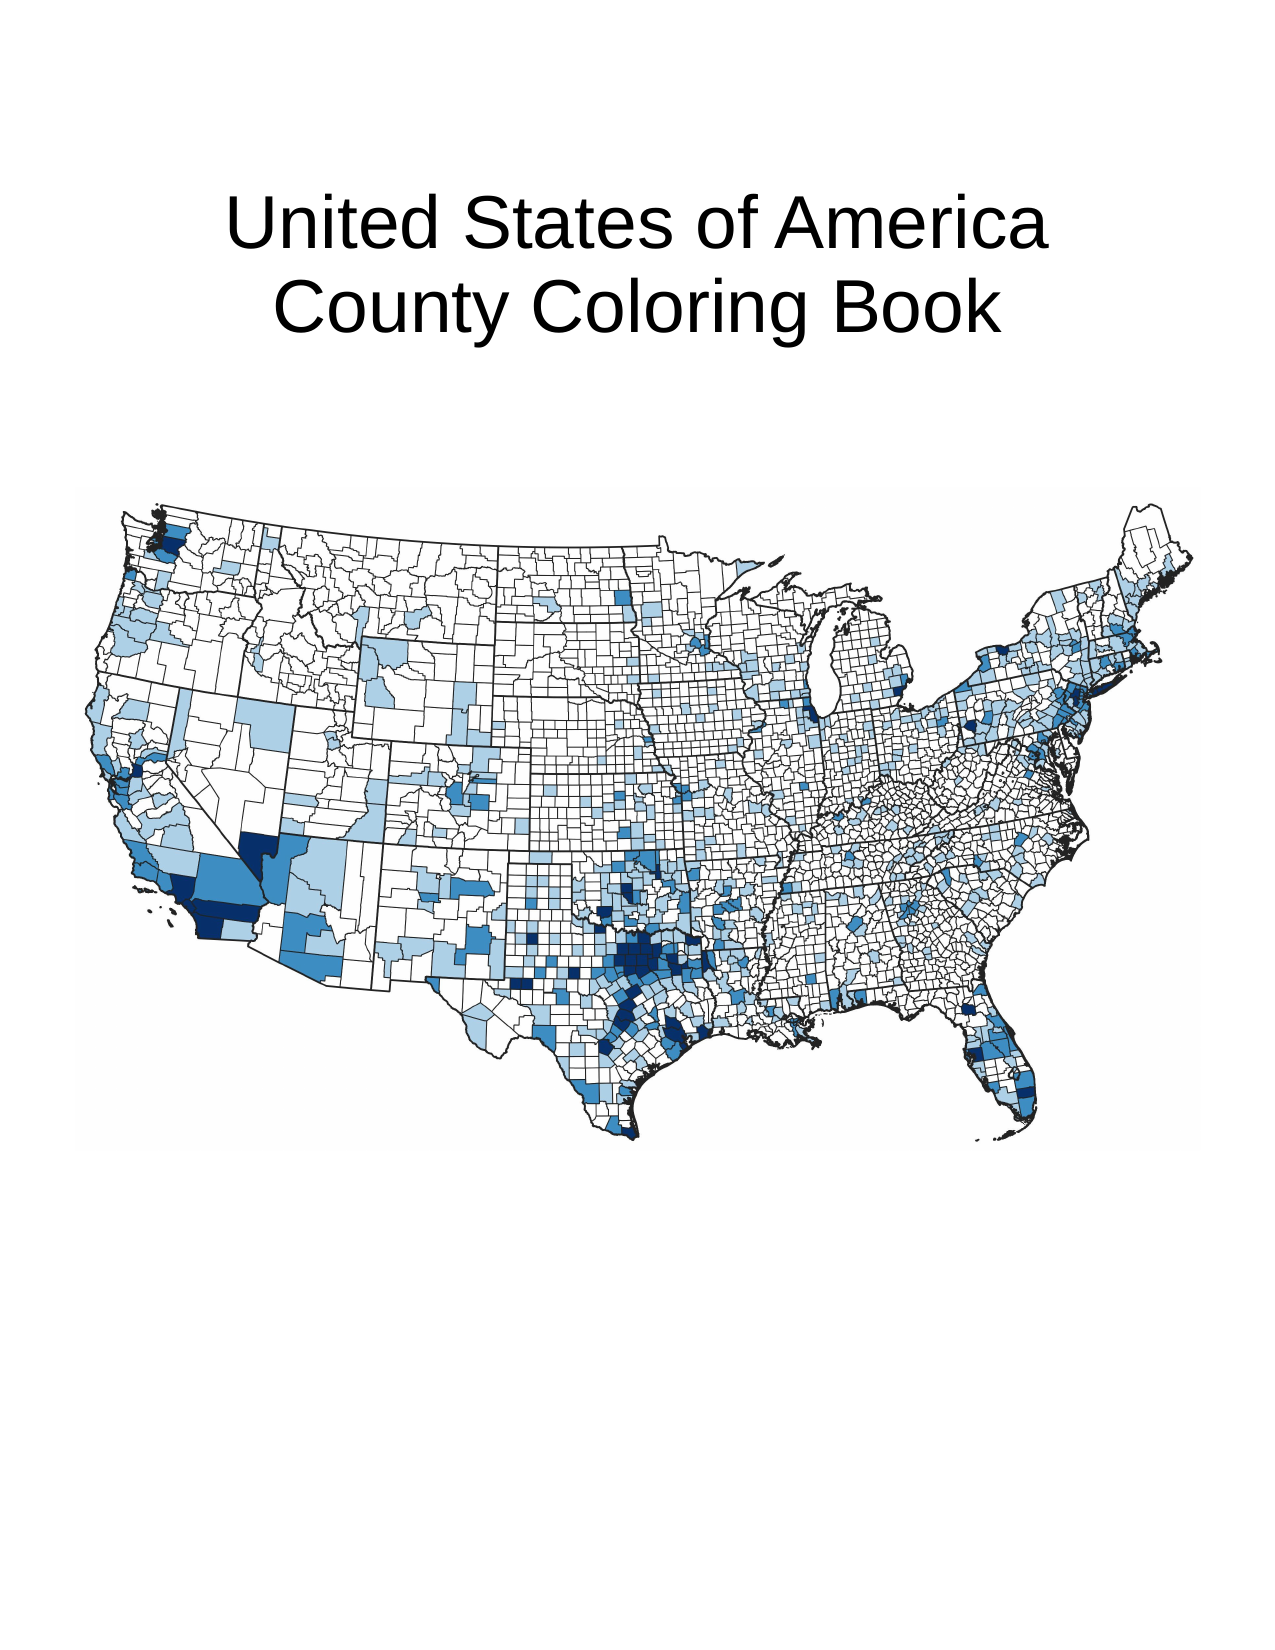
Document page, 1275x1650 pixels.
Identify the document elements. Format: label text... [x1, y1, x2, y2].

text_box United States of America County Coloring Book [75, 173, 1201, 357]
picture [75, 487, 1201, 1151]
